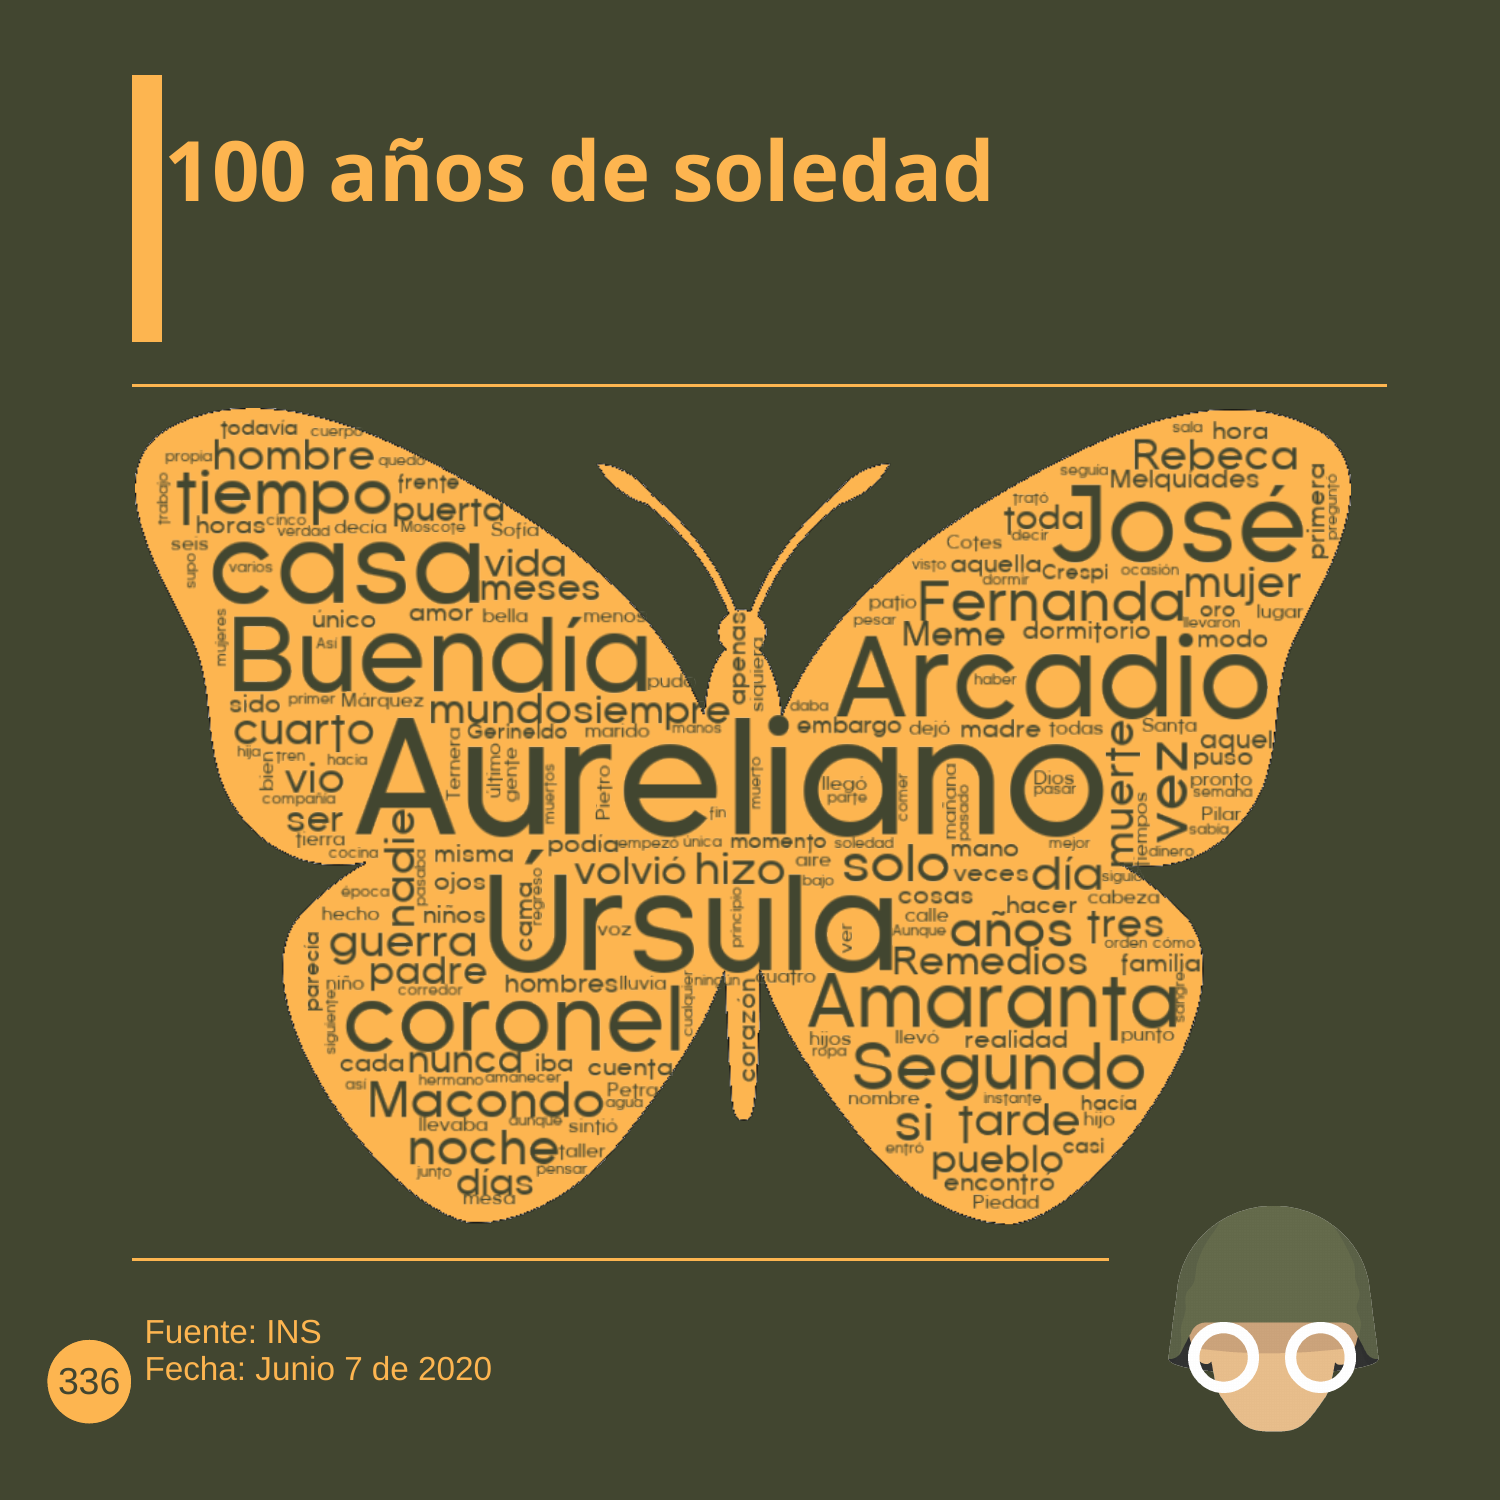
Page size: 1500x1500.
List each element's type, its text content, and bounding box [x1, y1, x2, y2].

picture [135, 402, 1410, 1500]
text_box 100 años de soledad [150, 104, 1171, 226]
